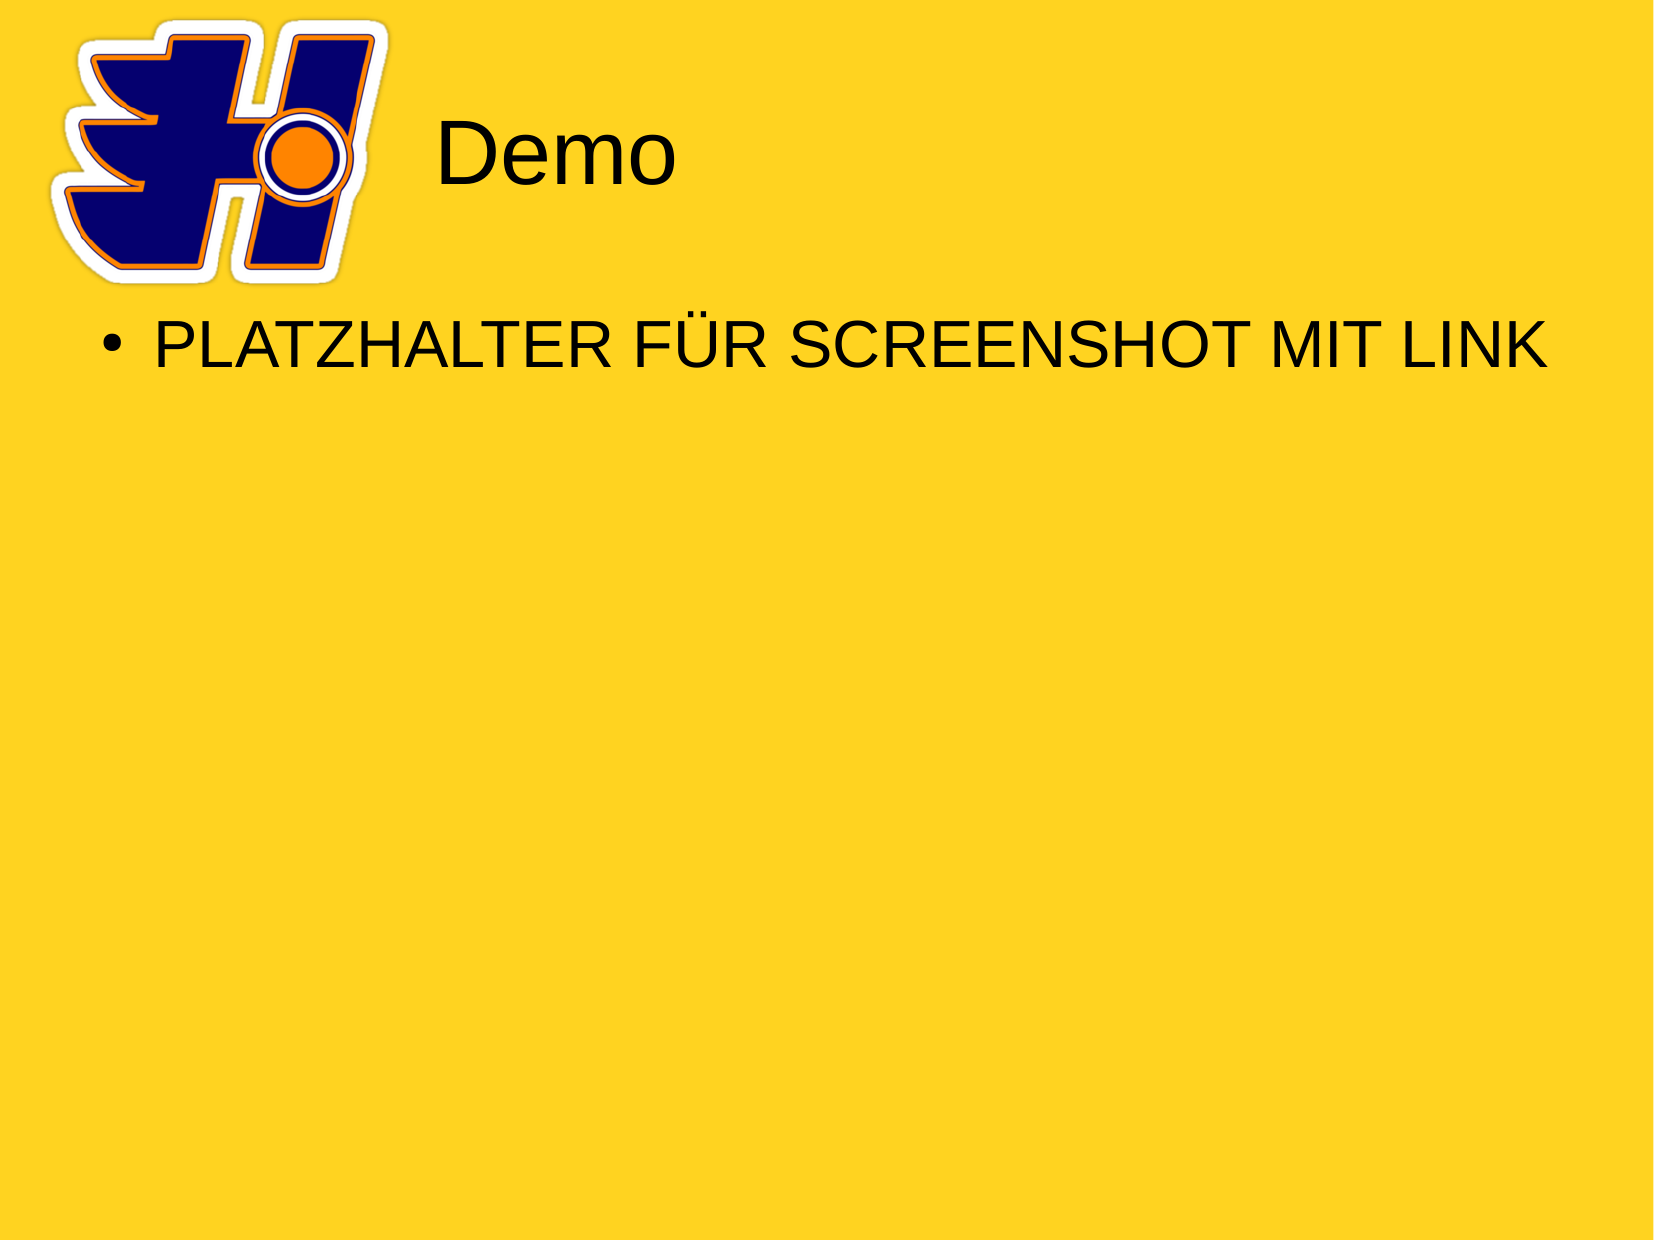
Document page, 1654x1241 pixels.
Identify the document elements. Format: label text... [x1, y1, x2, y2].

title Demo [401, 49, 1571, 257]
list PLATZHALTER FÜR SCREENSHOT MIT LINK [82, 307, 1571, 1100]
picture [35, 0, 402, 328]
